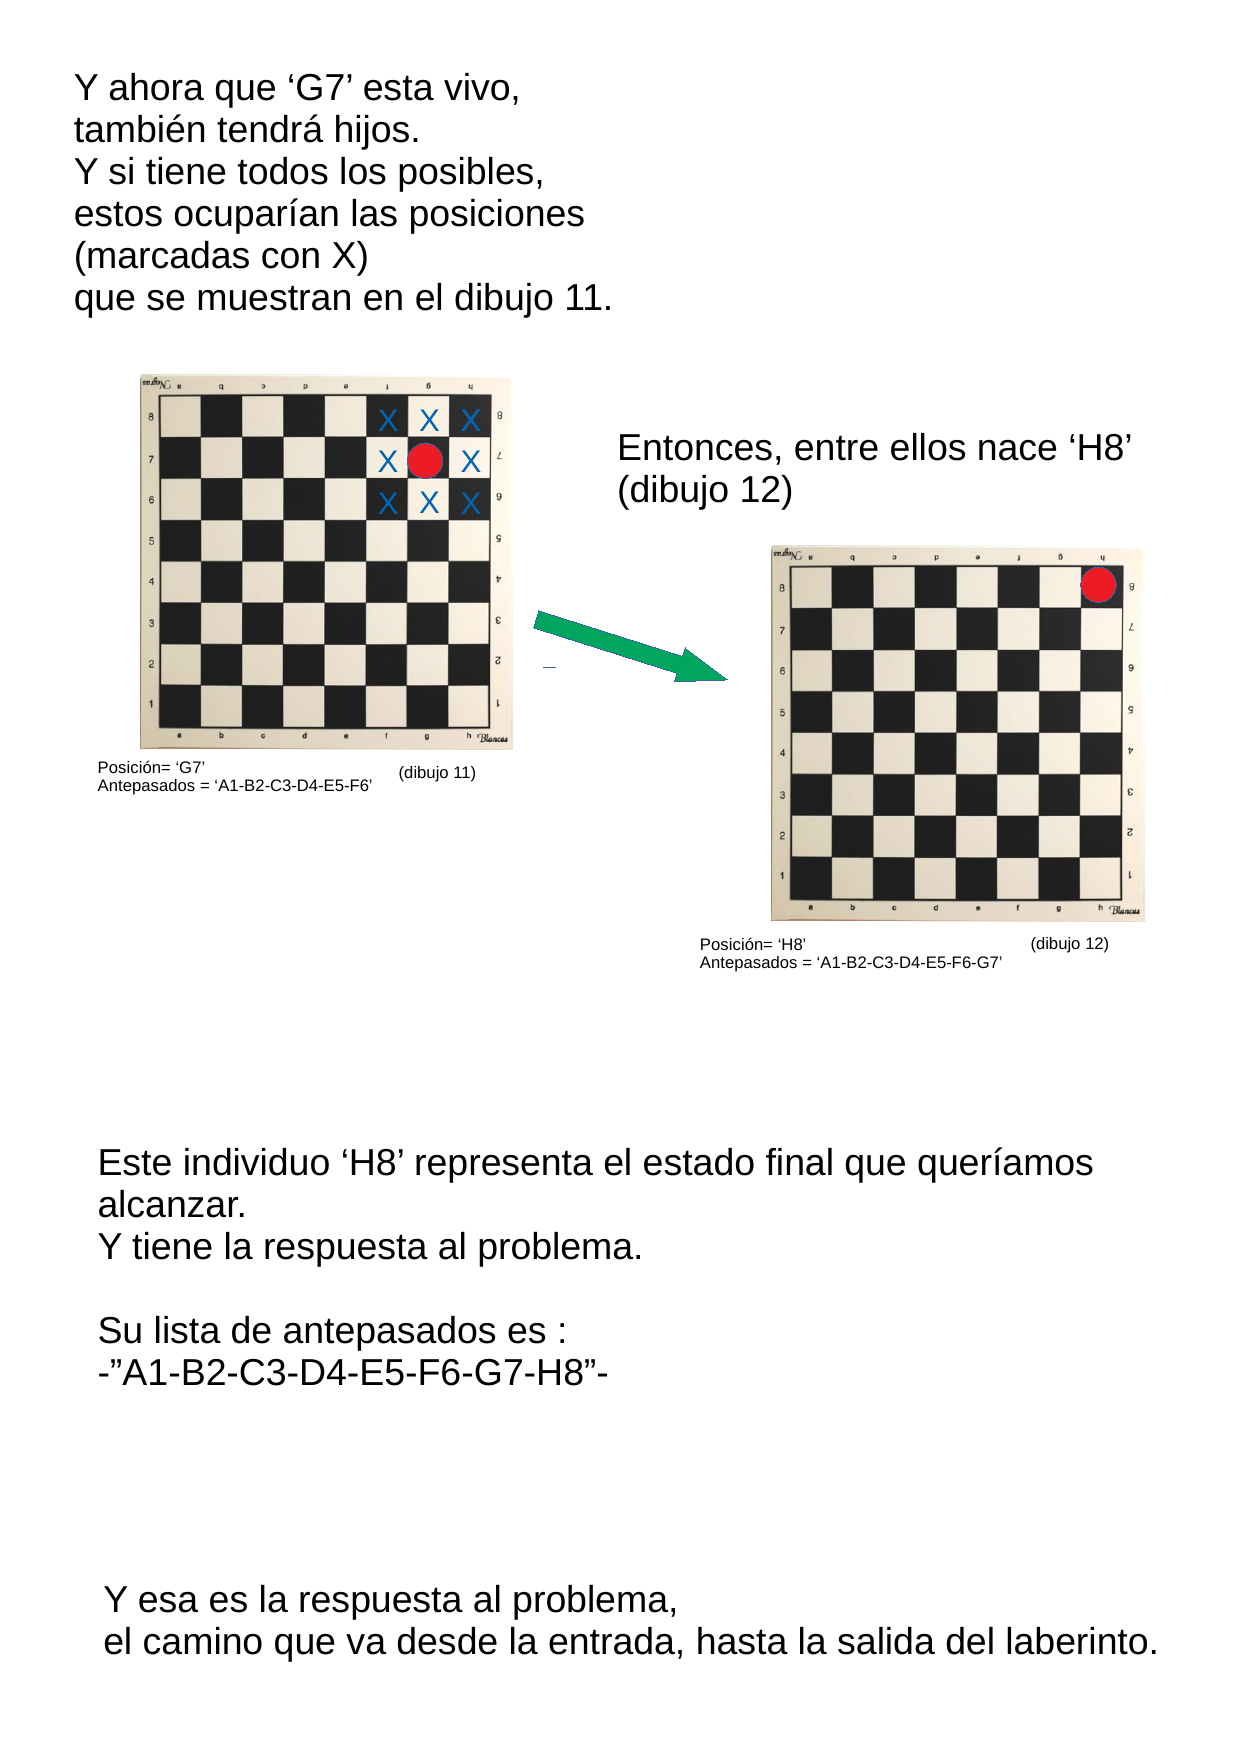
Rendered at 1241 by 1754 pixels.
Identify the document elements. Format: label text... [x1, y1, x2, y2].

text_box Y esa es la respuesta al problema, el camino que va desde la entrada, hasta la salida del laberinto. [88, 1570, 1175, 1670]
picture [138, 373, 514, 751]
text_box X [363, 478, 414, 529]
text_box X [455, 395, 497, 437]
text_box Y ahora que ‘G7’ esta vivo, también tendrá hijos. Y si tiene todos los posibles, estos ocuparían las posiciones (marcadas con X) que se muestran en el dibujo 11. [59, 59, 697, 366]
picture [769, 544, 1146, 922]
text_box [533, 610, 728, 682]
text_box (dibujo 12) [1019, 927, 1125, 961]
text_box [414, 446, 443, 478]
text_box X [363, 446, 414, 478]
text_box X [414, 478, 445, 528]
text_box Posición= ‘H8’ Antepasados = ‘A1-B2-C3-D4-E5-F6-G7’ [685, 927, 1019, 981]
text_box Entonces, entre ellos nace ‘H8’ (dibujo 12) [602, 419, 1148, 519]
text_box X [445, 437, 497, 487]
text_box X [414, 395, 455, 446]
text_box (dibujo 11) [389, 755, 492, 790]
text_box X [445, 487, 497, 529]
text_box X [363, 395, 414, 446]
text_box Posición= ‘G7’ Antepasados = ‘A1-B2-C3-D4-E5-F6’ [82, 750, 389, 803]
text_box [1080, 566, 1117, 603]
text_box Este individuo ‘H8’ representa el estado final que queríamos alcanzar. Y tiene la respuesta al problema. Su lista de antepasados es : -”A1-B2-C3-D4-E5-F6-G7-H8”- [82, 1133, 1158, 1443]
